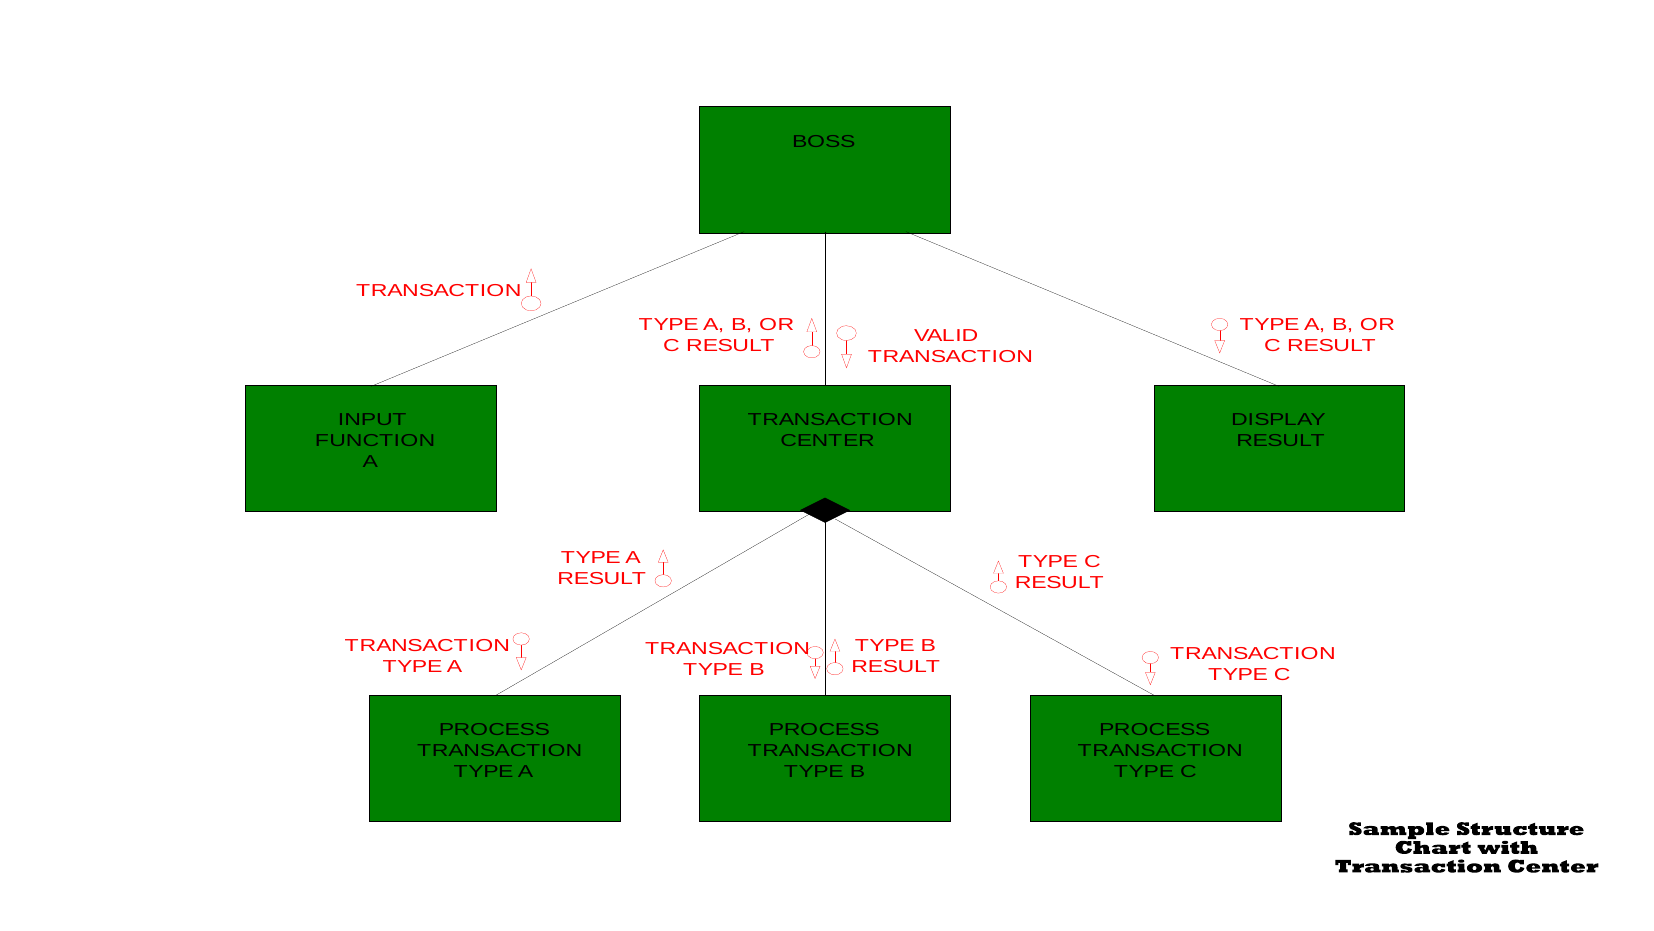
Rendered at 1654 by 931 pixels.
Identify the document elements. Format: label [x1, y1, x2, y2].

chart [205, 76, 1599, 920]
